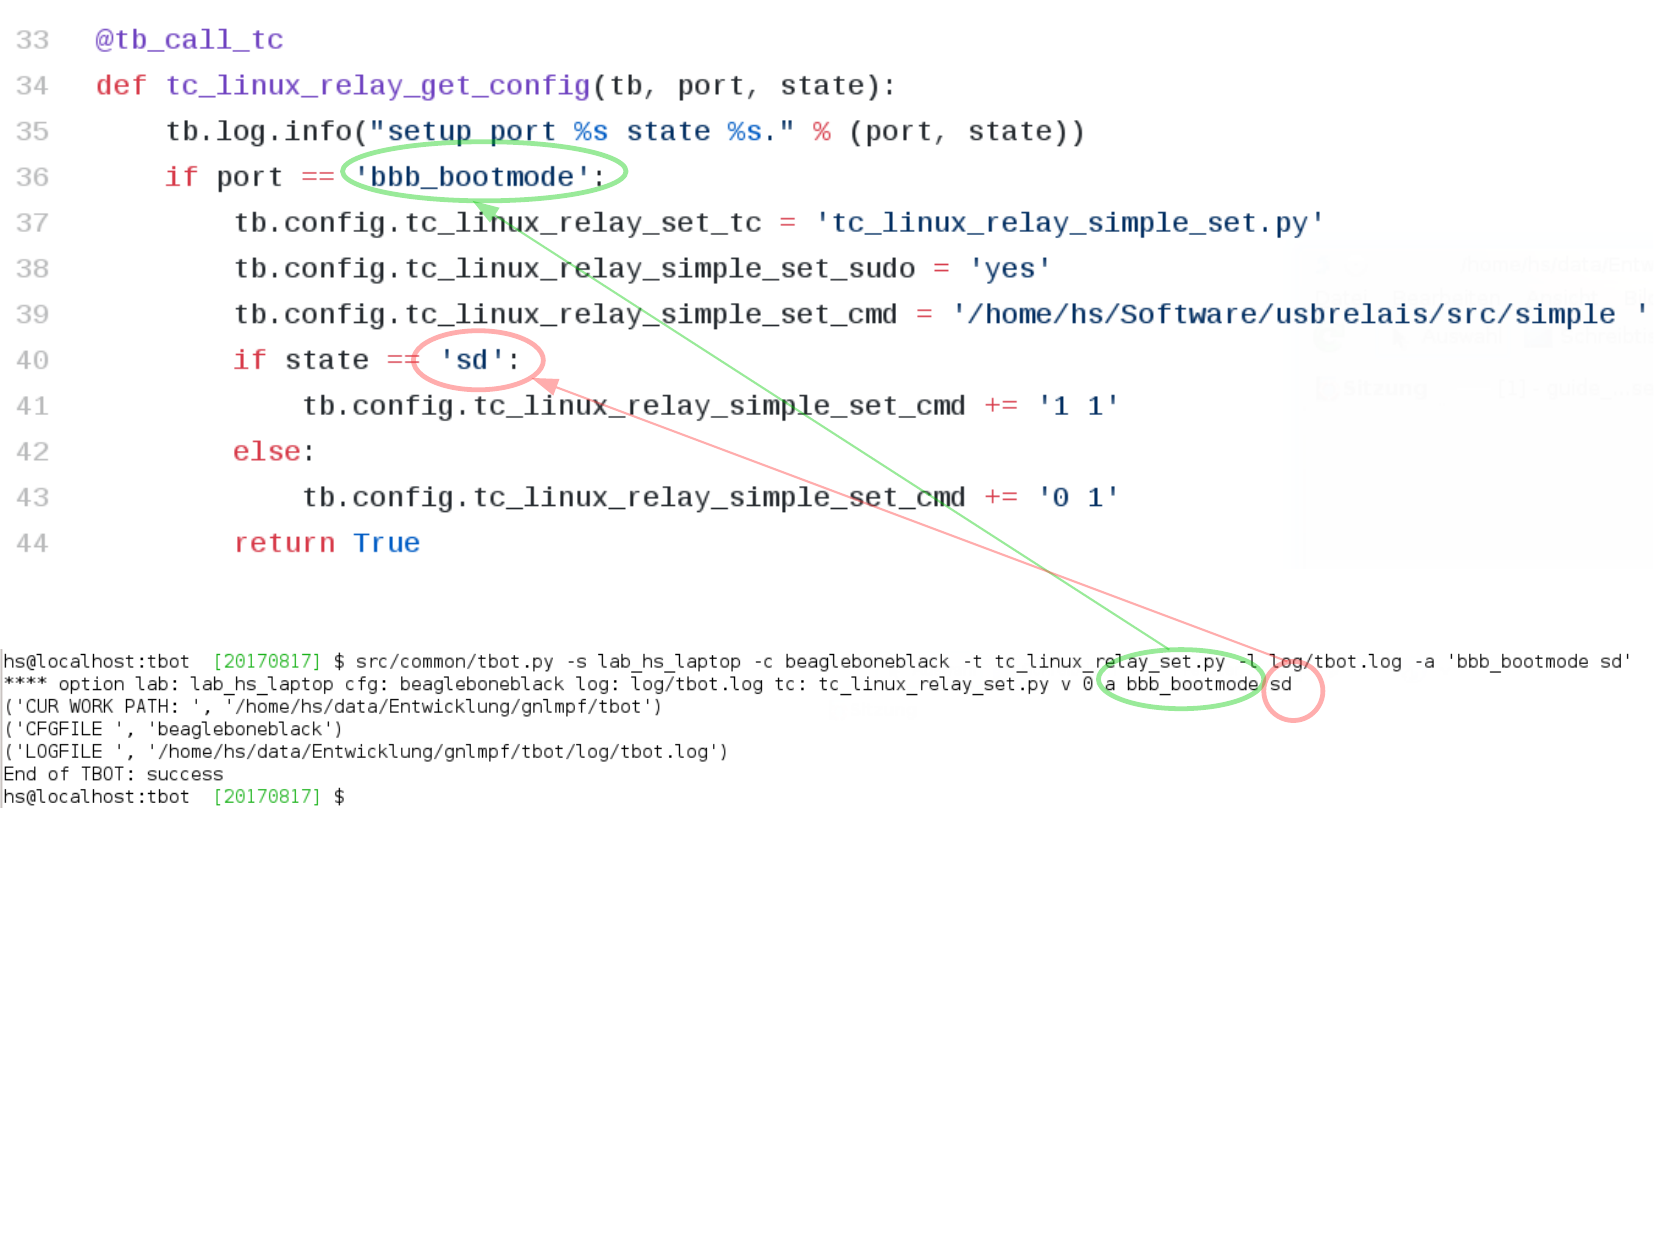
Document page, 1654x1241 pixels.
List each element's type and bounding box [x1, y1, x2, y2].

picture [346, 145, 623, 198]
picture [1217, 649, 1280, 673]
picture [11, 23, 1654, 569]
picture [416, 334, 540, 387]
picture [0, 649, 1654, 808]
picture [1102, 653, 1261, 706]
picture [1267, 664, 1320, 718]
